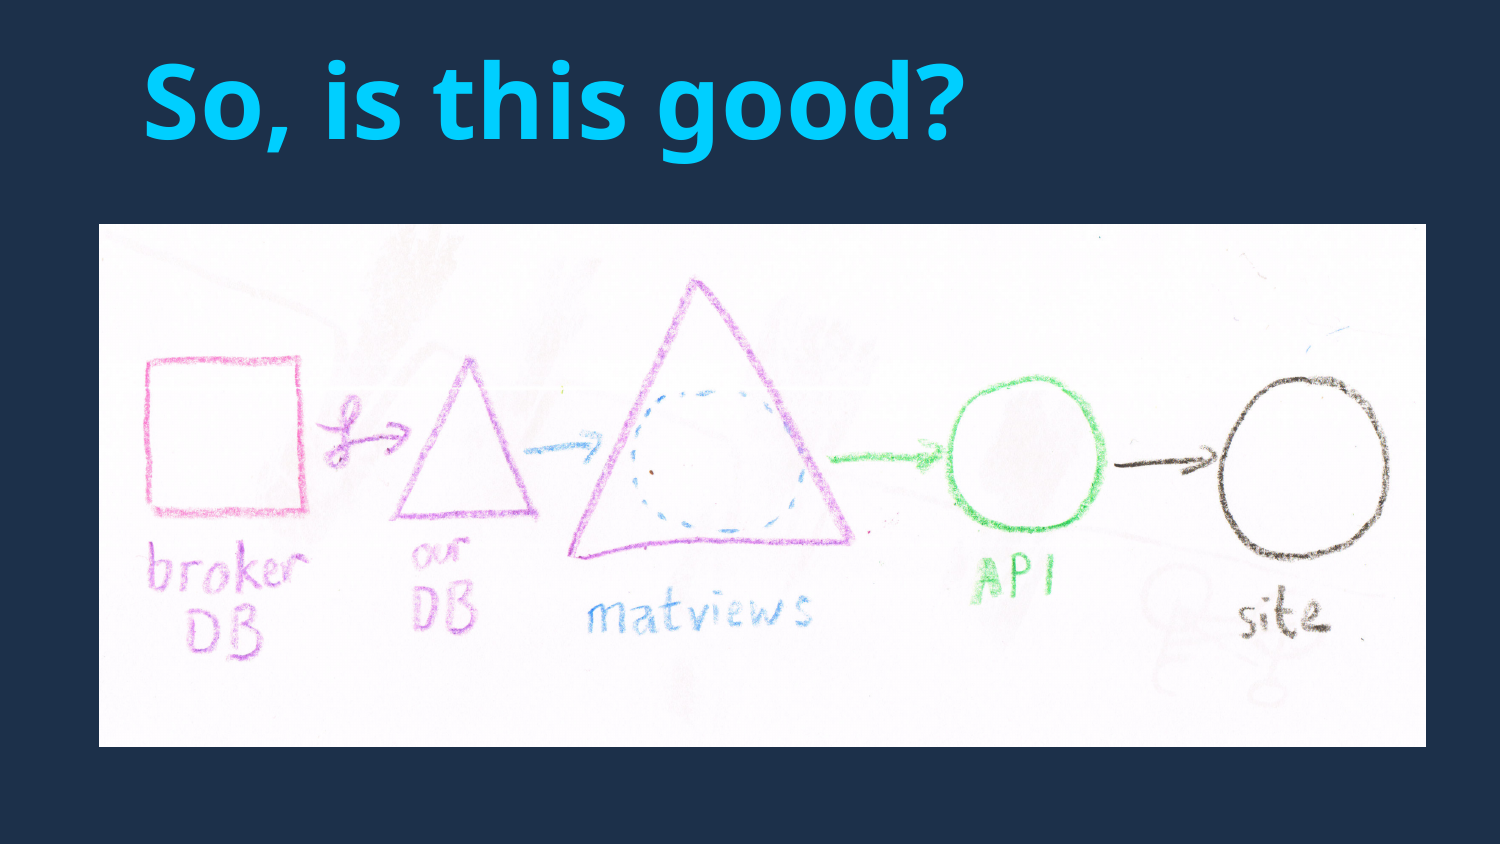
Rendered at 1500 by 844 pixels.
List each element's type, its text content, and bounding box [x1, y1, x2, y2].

text_box So, is this good? [142, 0, 1246, 224]
picture [99, 224, 1426, 747]
